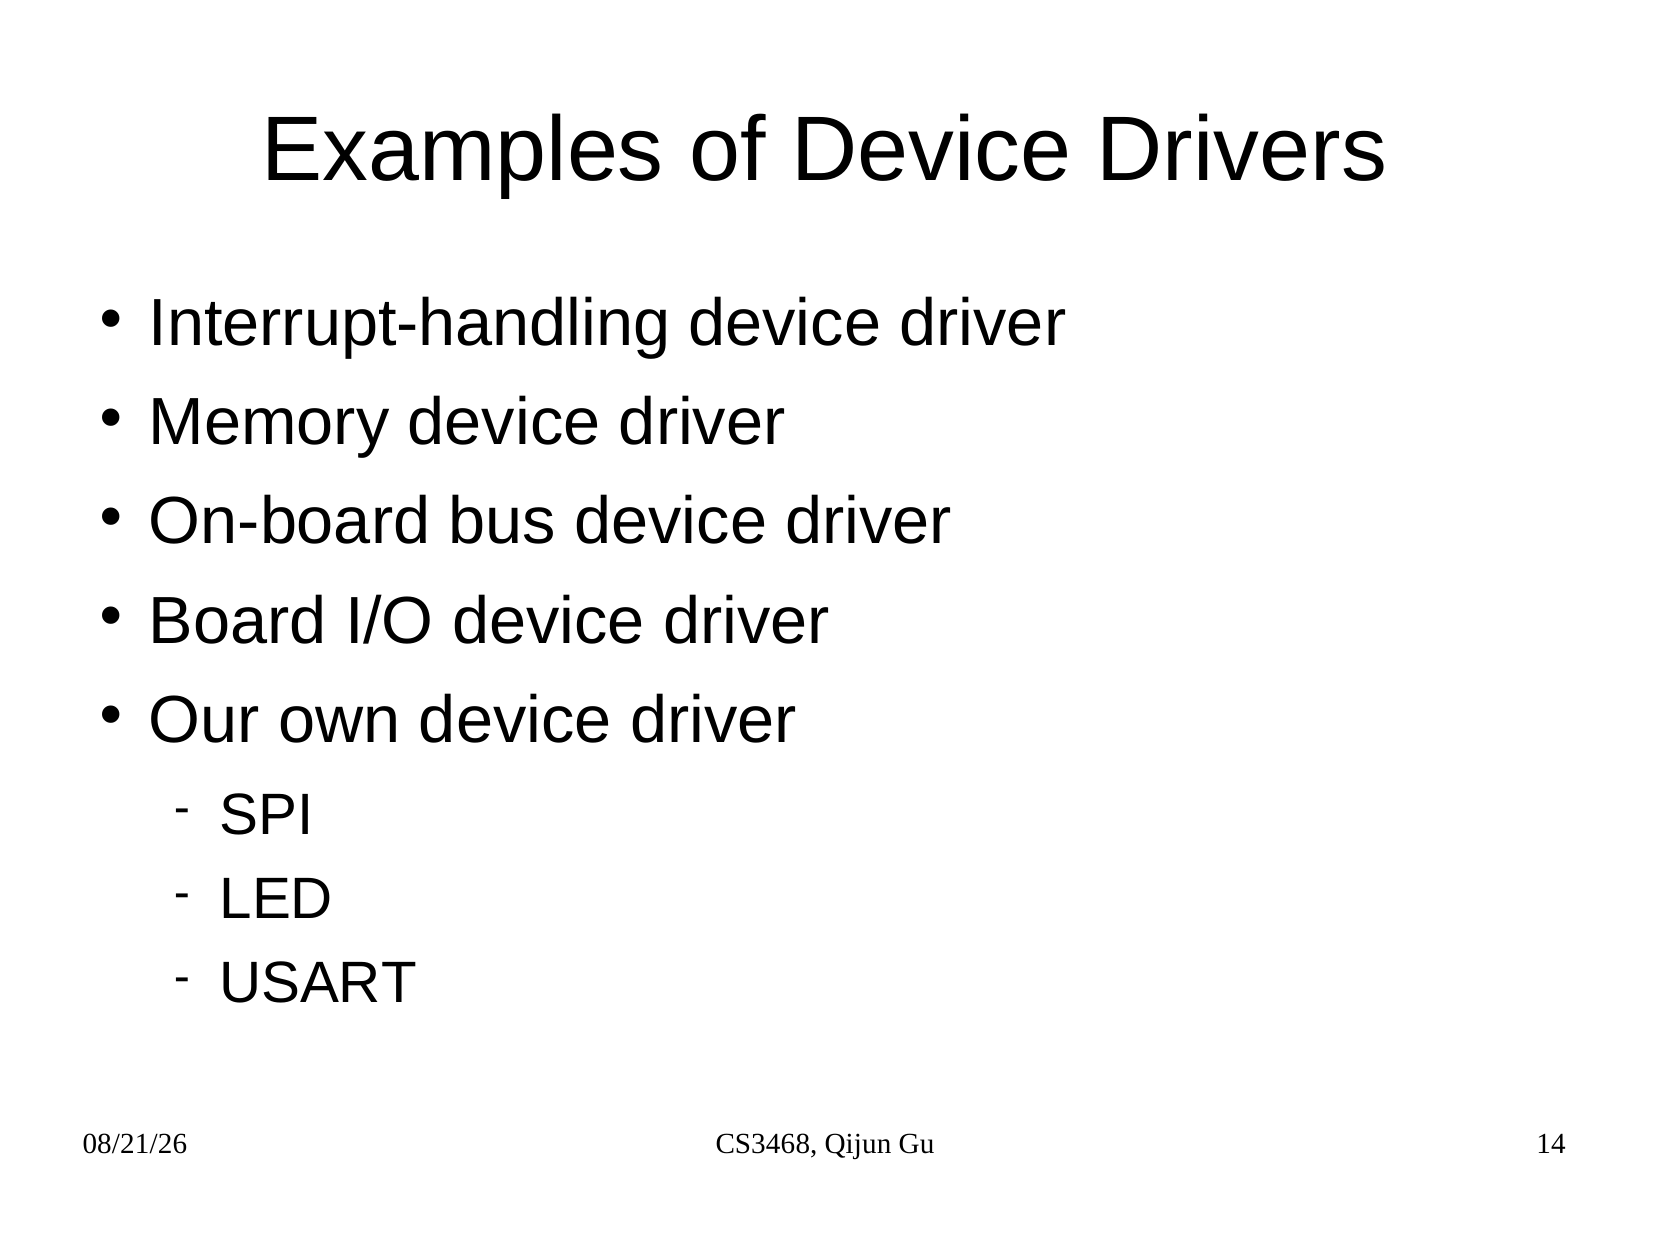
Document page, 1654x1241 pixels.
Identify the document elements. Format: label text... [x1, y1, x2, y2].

title Examples of Device Drivers [82, 56, 1568, 247]
list Interrupt-handling device driver Memory device driver On-board bus device driver Board I/O device driver Our own device driver SPI LED USART [82, 290, 1568, 1092]
